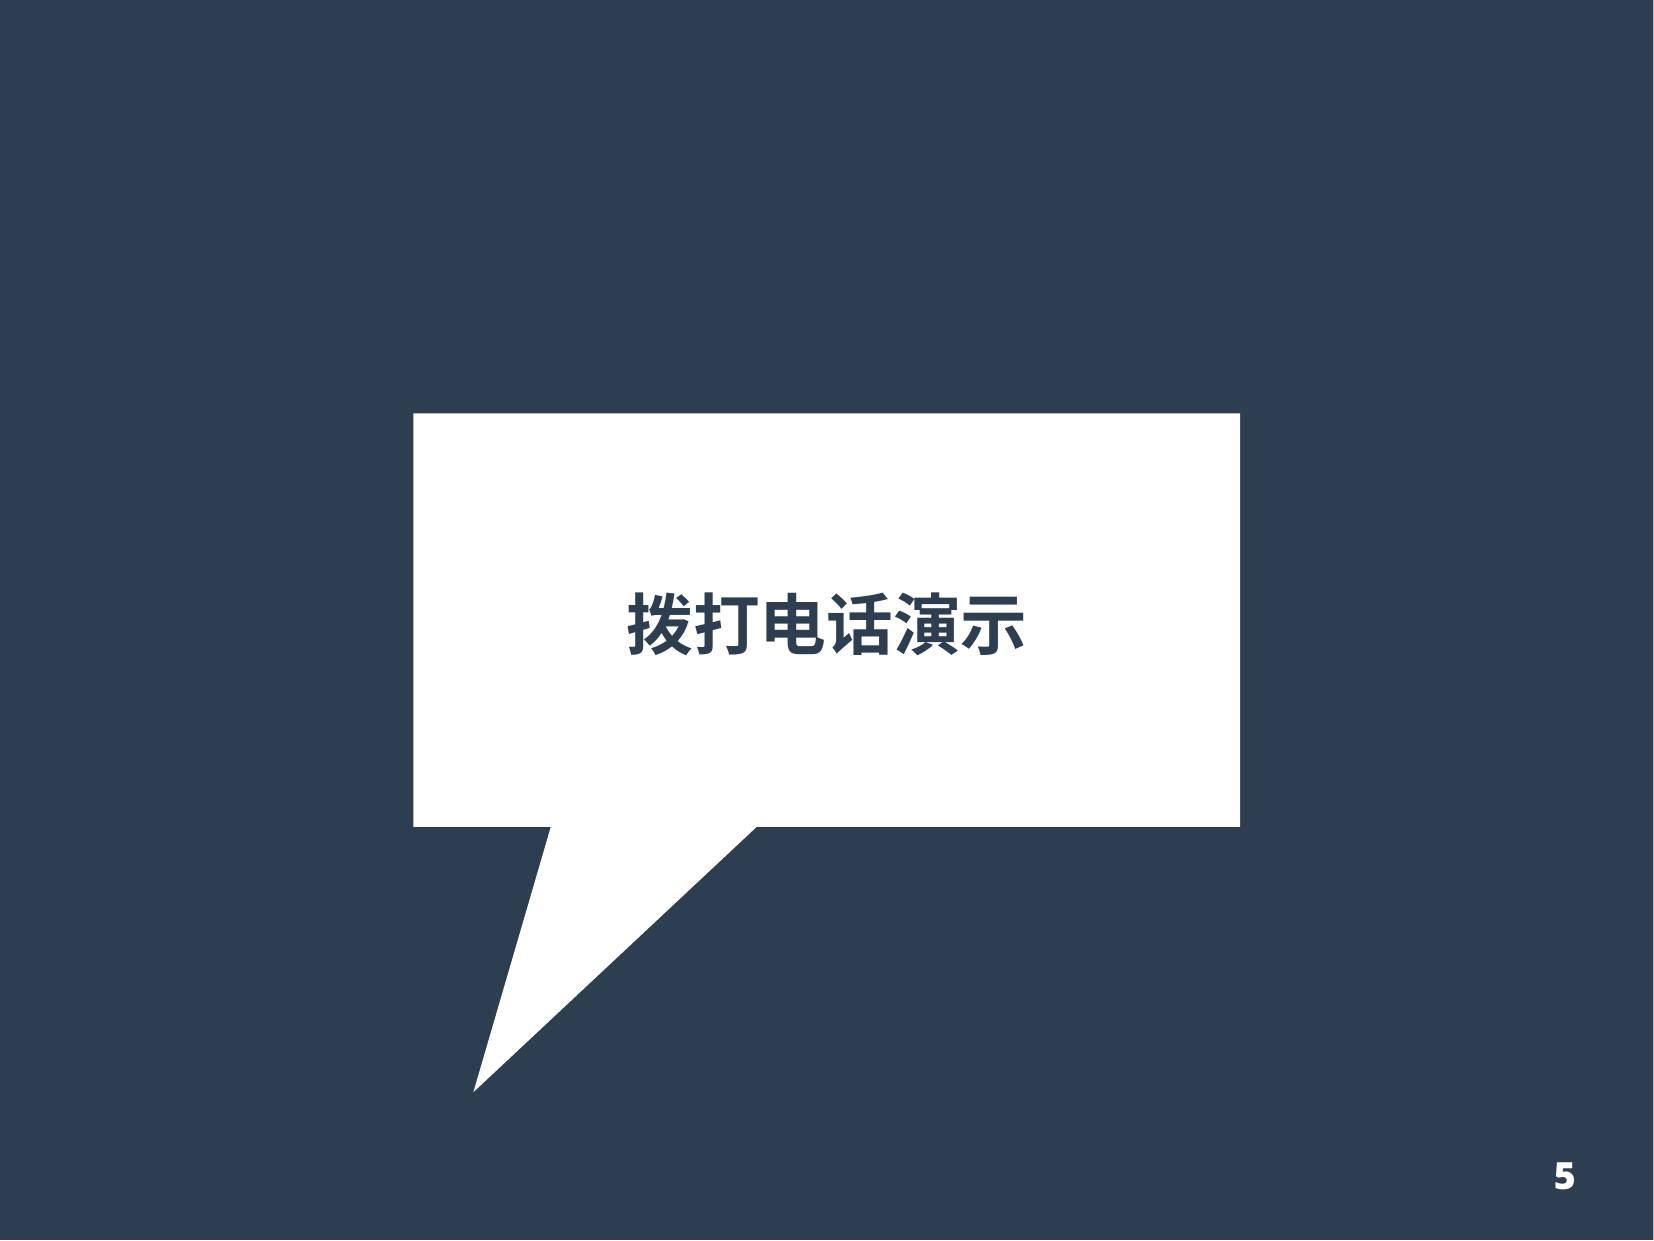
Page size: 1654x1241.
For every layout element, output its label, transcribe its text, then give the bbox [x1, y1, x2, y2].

title 拨打电话演示 [442, 442, 1211, 798]
